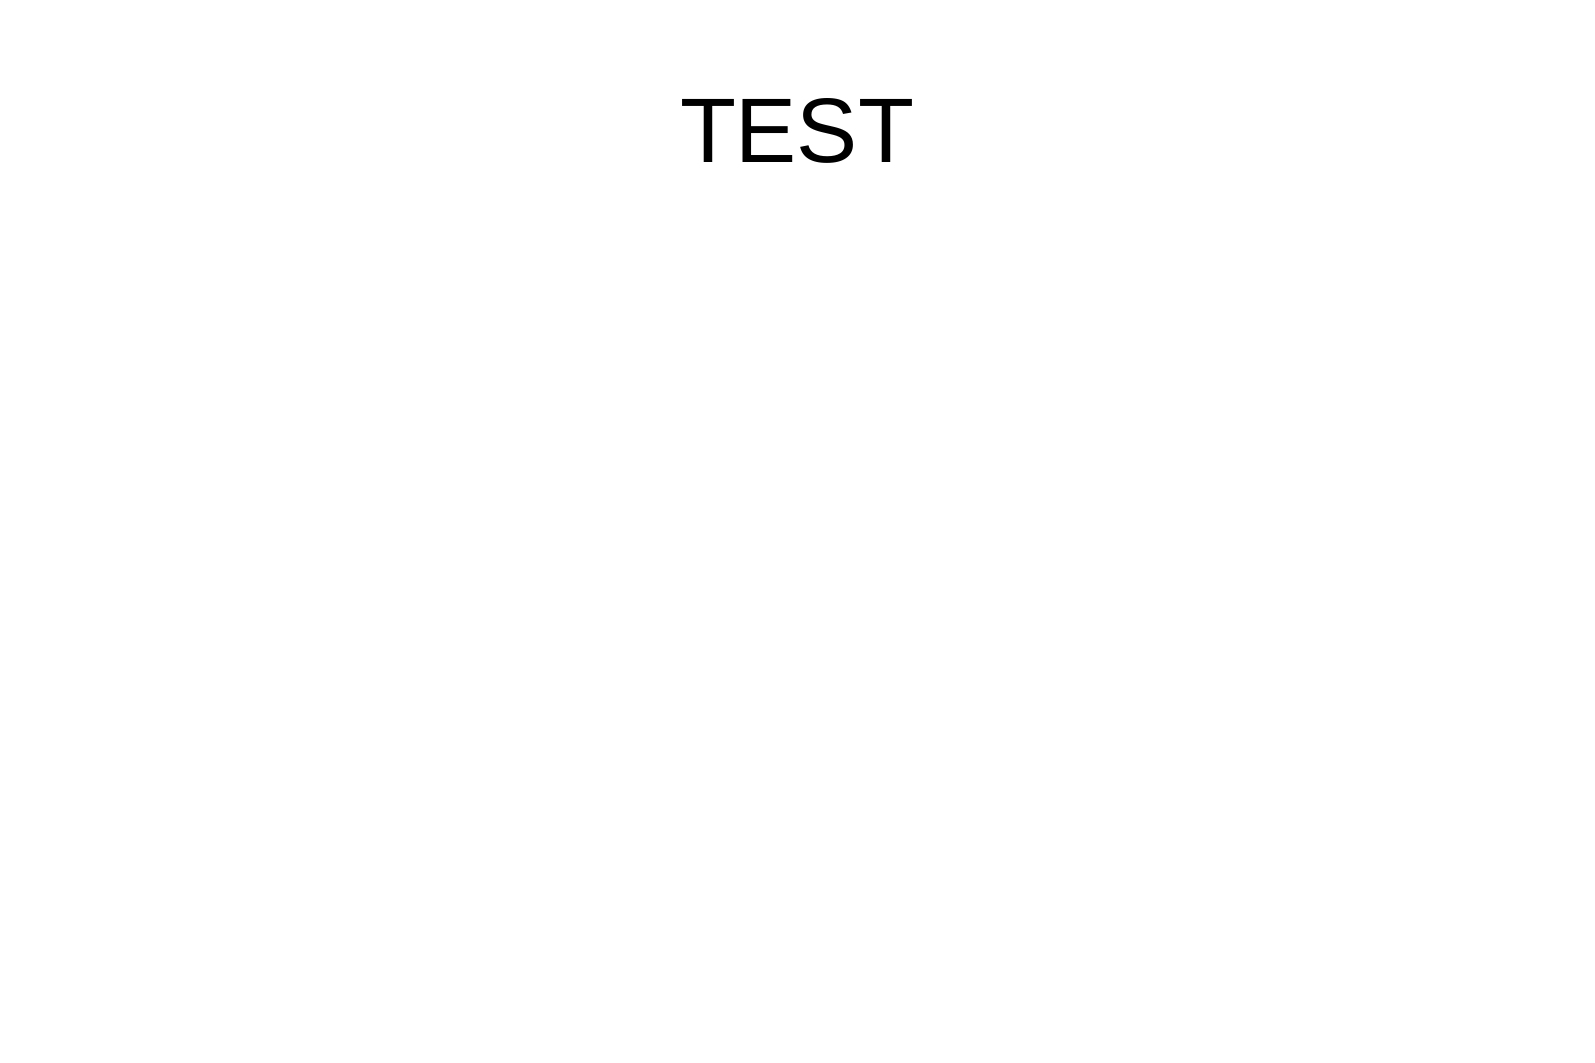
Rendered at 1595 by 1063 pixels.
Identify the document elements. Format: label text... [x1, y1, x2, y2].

title TEST [79, 42, 1515, 220]
